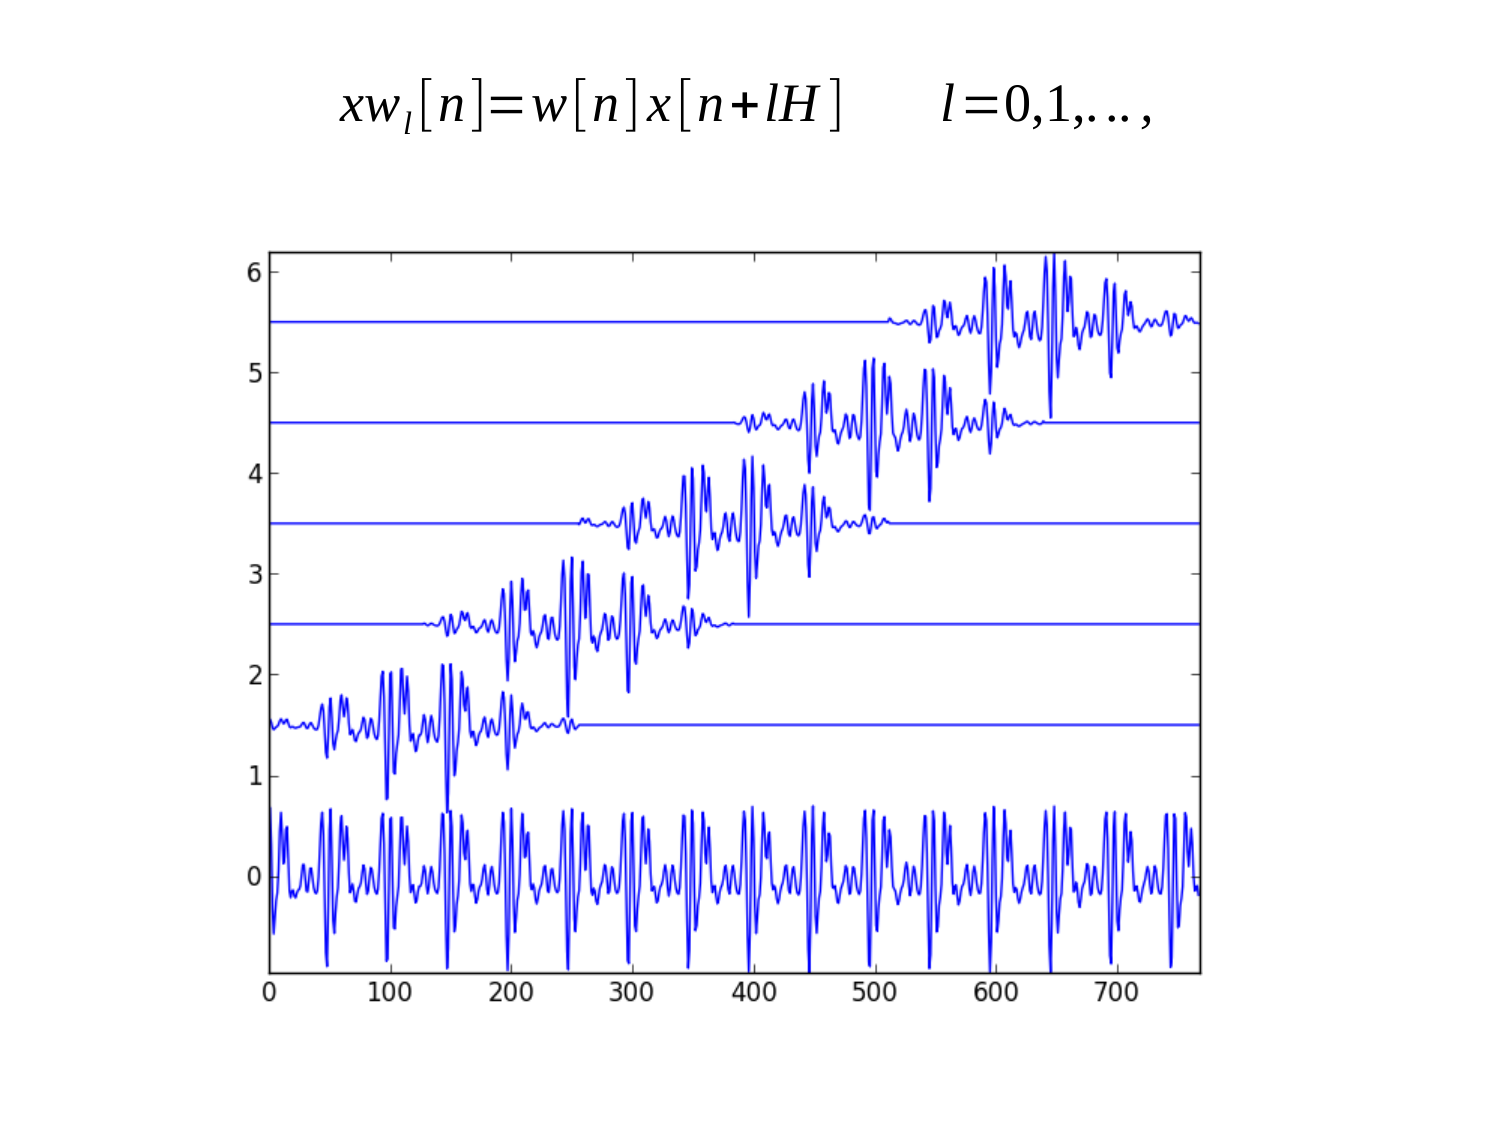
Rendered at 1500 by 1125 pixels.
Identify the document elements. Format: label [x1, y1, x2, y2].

chart [330, 73, 1161, 142]
picture [119, 162, 1320, 1063]
